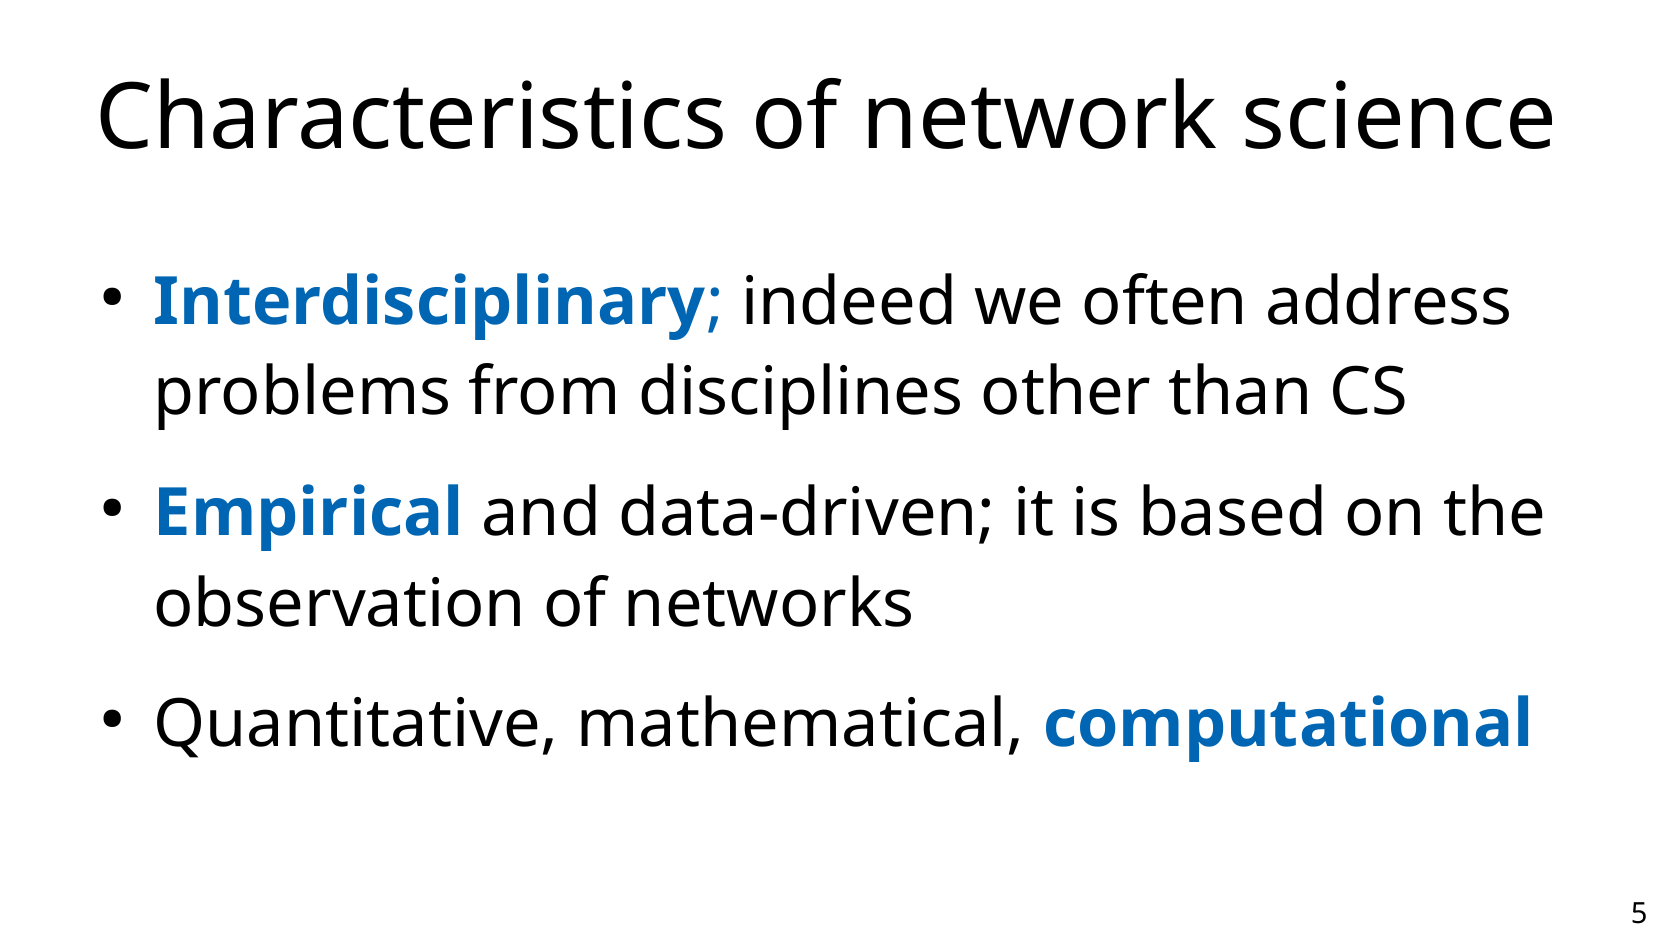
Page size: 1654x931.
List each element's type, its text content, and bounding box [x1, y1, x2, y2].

title Characteristics of network science [82, 1, 1571, 226]
list Interdisciplinary; indeed we often address problems from disciplines other than CS Empirical and data-driven; it is based on the observation of networks Quantitative, mathematical, computational [82, 253, 1571, 793]
